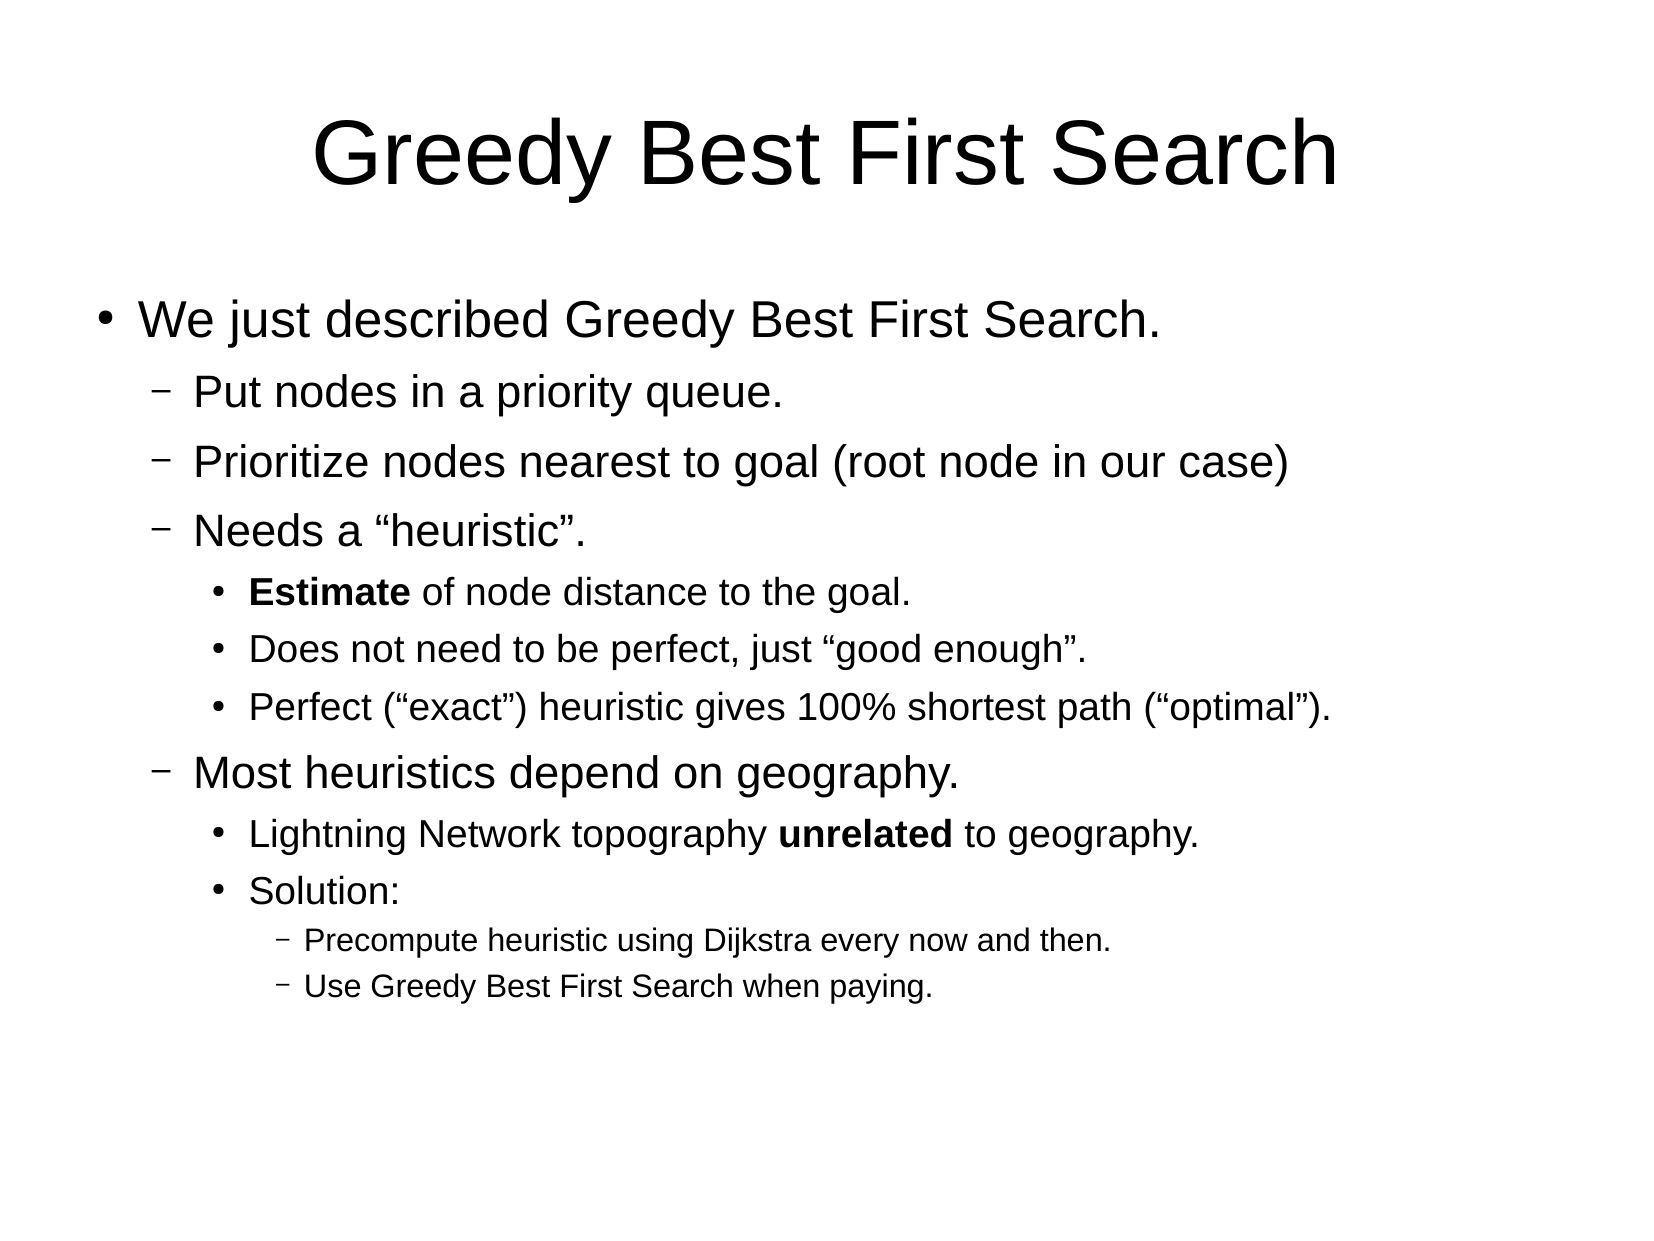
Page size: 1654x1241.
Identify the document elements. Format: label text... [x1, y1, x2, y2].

title Greedy Best First Search [82, 49, 1571, 257]
list We just described Greedy Best First Search. Put nodes in a priority queue. Prioritize nodes nearest to goal (root node in our case) Needs a “heuristic”. Estimate of node distance to the goal. Does not need to be perfect, just “good enough”. Perfect (“exact”) heuristic gives 100% shortest path (“optimal”). Most heuristics depend on geography. Lightning Network topography unrelated to geography. Solution: Precompute heuristic using Dijkstra every now and then. Use Greedy Best First Search when paying. [82, 290, 1571, 1010]
